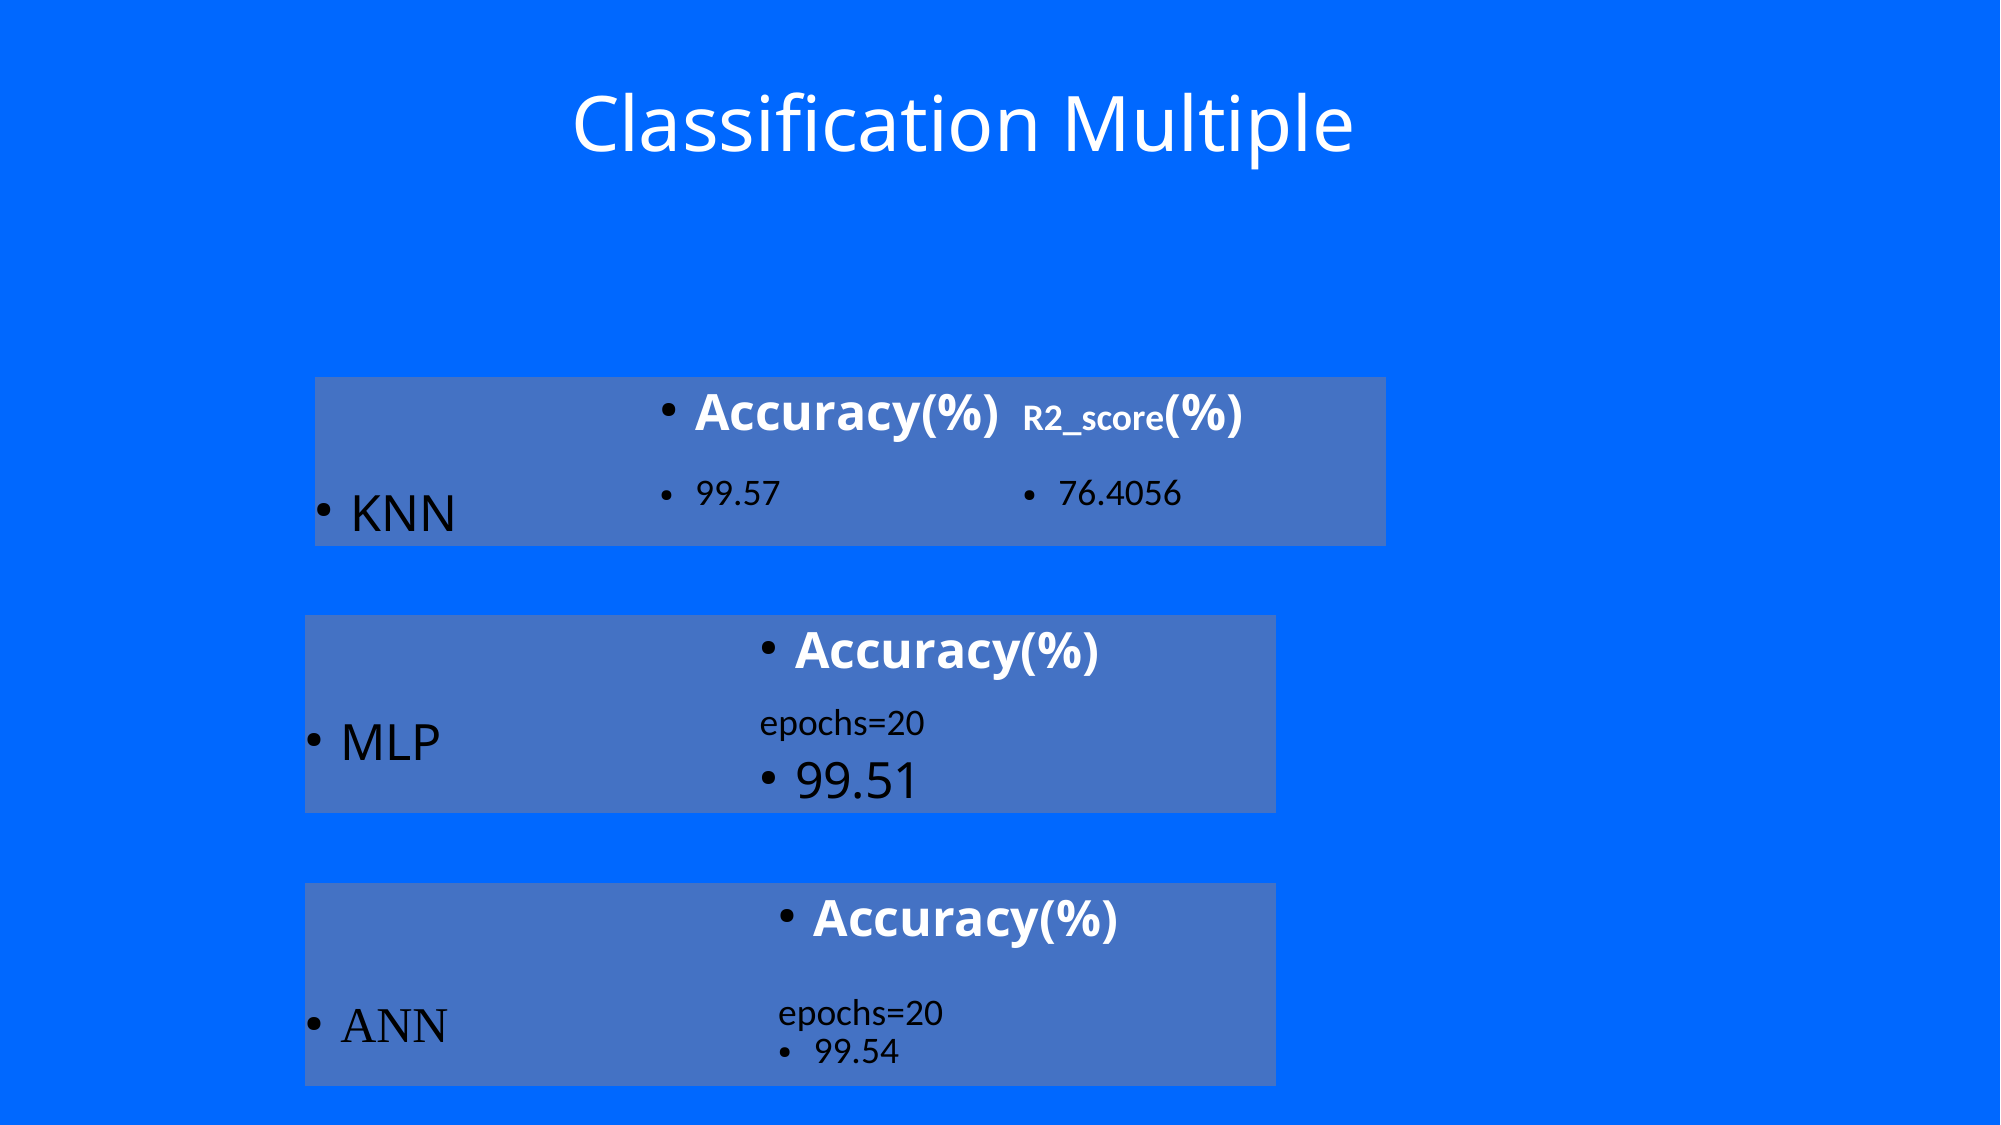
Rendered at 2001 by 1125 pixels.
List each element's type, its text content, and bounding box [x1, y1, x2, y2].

table_header [305, 615, 760, 707]
table_cell 76.4056 [1023, 478, 1386, 546]
table_cell epochs=20 99.51 [760, 707, 1276, 813]
table_header Accuracy(%) [778, 883, 1276, 998]
text_box Classification Multiple [355, 62, 1572, 182]
table_cell ANN [305, 998, 778, 1086]
table_header Accuracy(%) [760, 615, 1276, 707]
table_header [305, 883, 778, 998]
table_cell epochs=20 99.54 [778, 998, 1276, 1086]
table_header Accuracy(%) [660, 377, 1023, 478]
table_cell 99.57 [660, 478, 1023, 546]
table_cell MLP [305, 707, 760, 813]
table_header R2_score(%) [1023, 377, 1386, 478]
table_header [315, 377, 660, 478]
table_cell KNN [315, 478, 660, 546]
